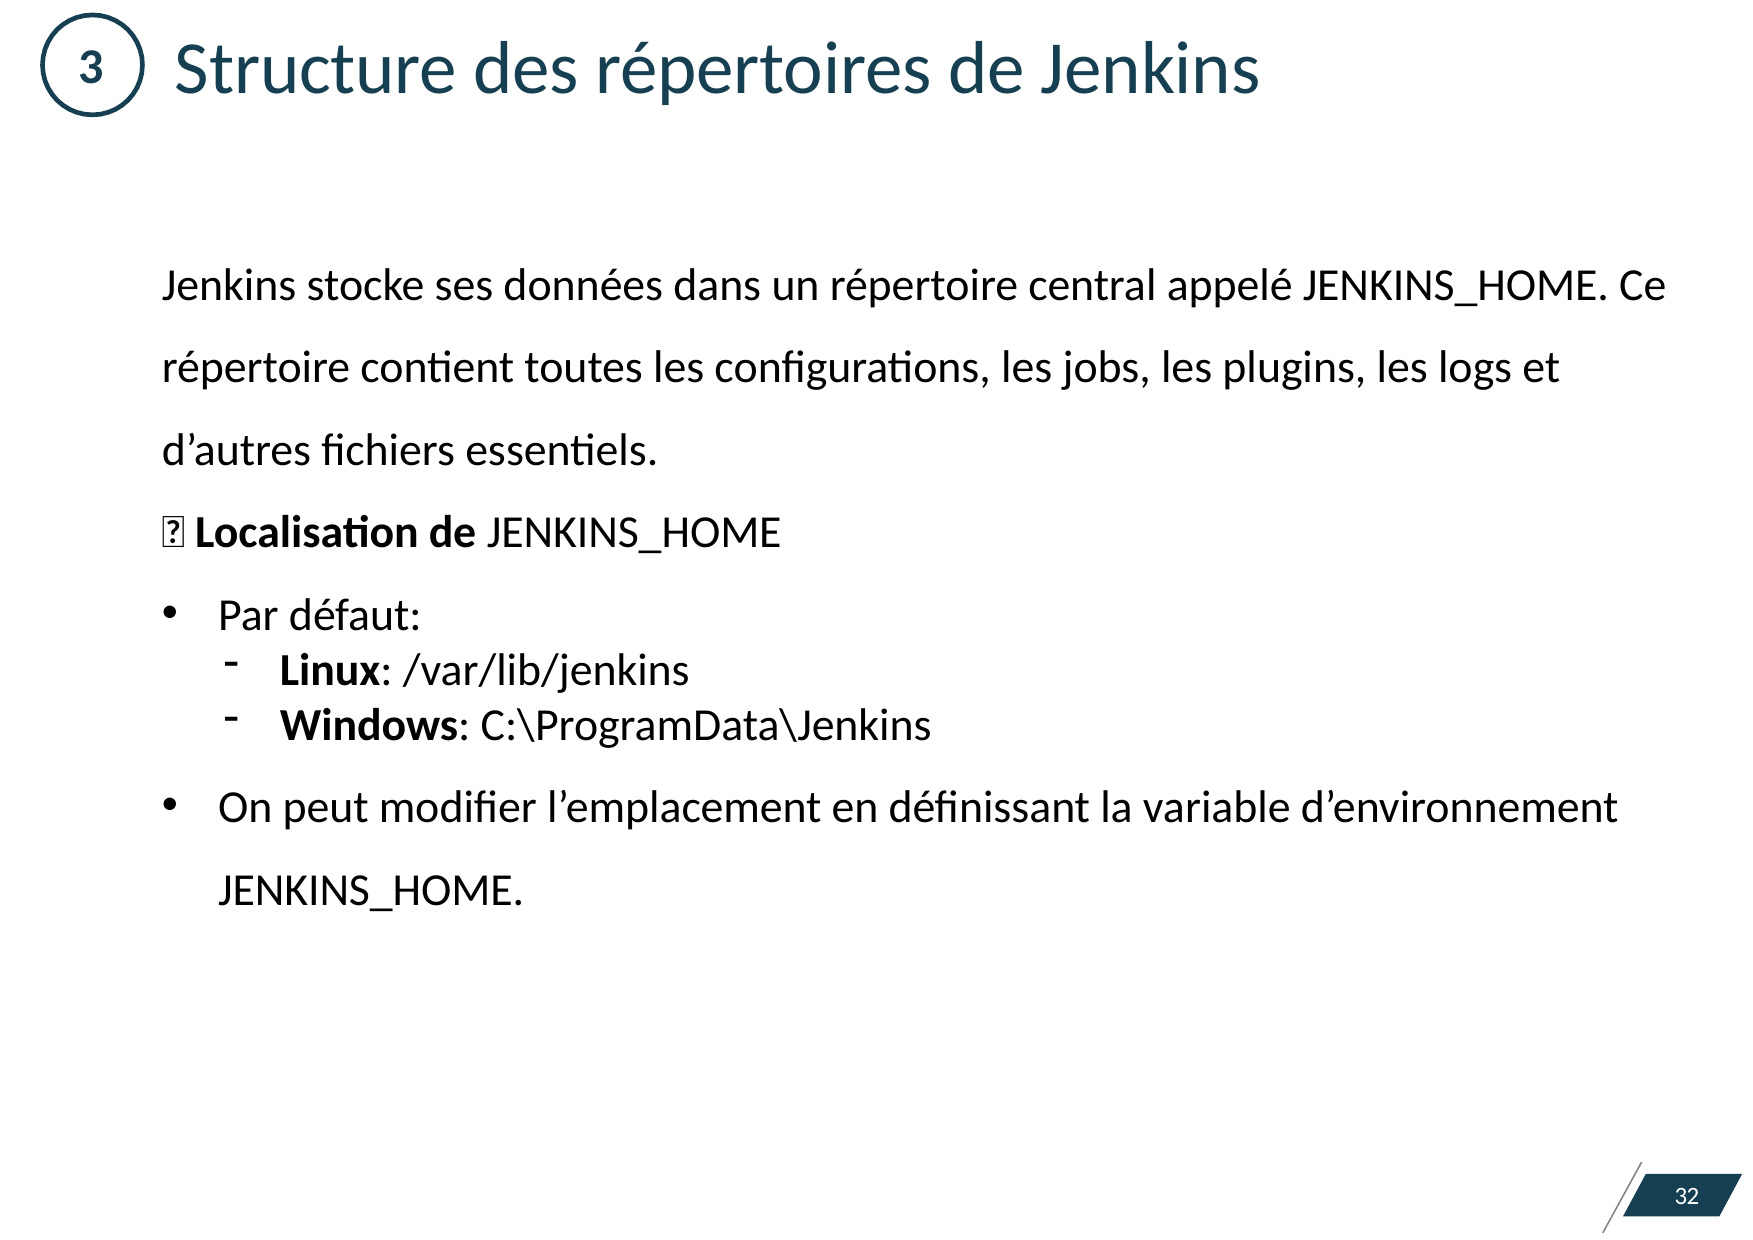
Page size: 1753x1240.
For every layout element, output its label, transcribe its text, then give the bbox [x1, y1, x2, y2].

title Structure des répertoires de Jenkins [172, 16, 1580, 219]
text_box 3 [76, 31, 109, 94]
slide_number <number> [1661, 1177, 1718, 1240]
text_box Jenkins stocke ses données dans un répertoire central appelé JENKINS_HOME. Ce répertoire contient toutes les configurations, les jobs, les plugins, les logs et d’autres fichiers essentiels. 📌 Localisation de JENKINS_HOME Par défaut: Linux: /var/lib/jenkins Windows: C:\ProgramData\Jenkins On peut modifier l’emplacement en définissant la variable d’environnement JENKINS_HOME. [147, 219, 1718, 1005]
